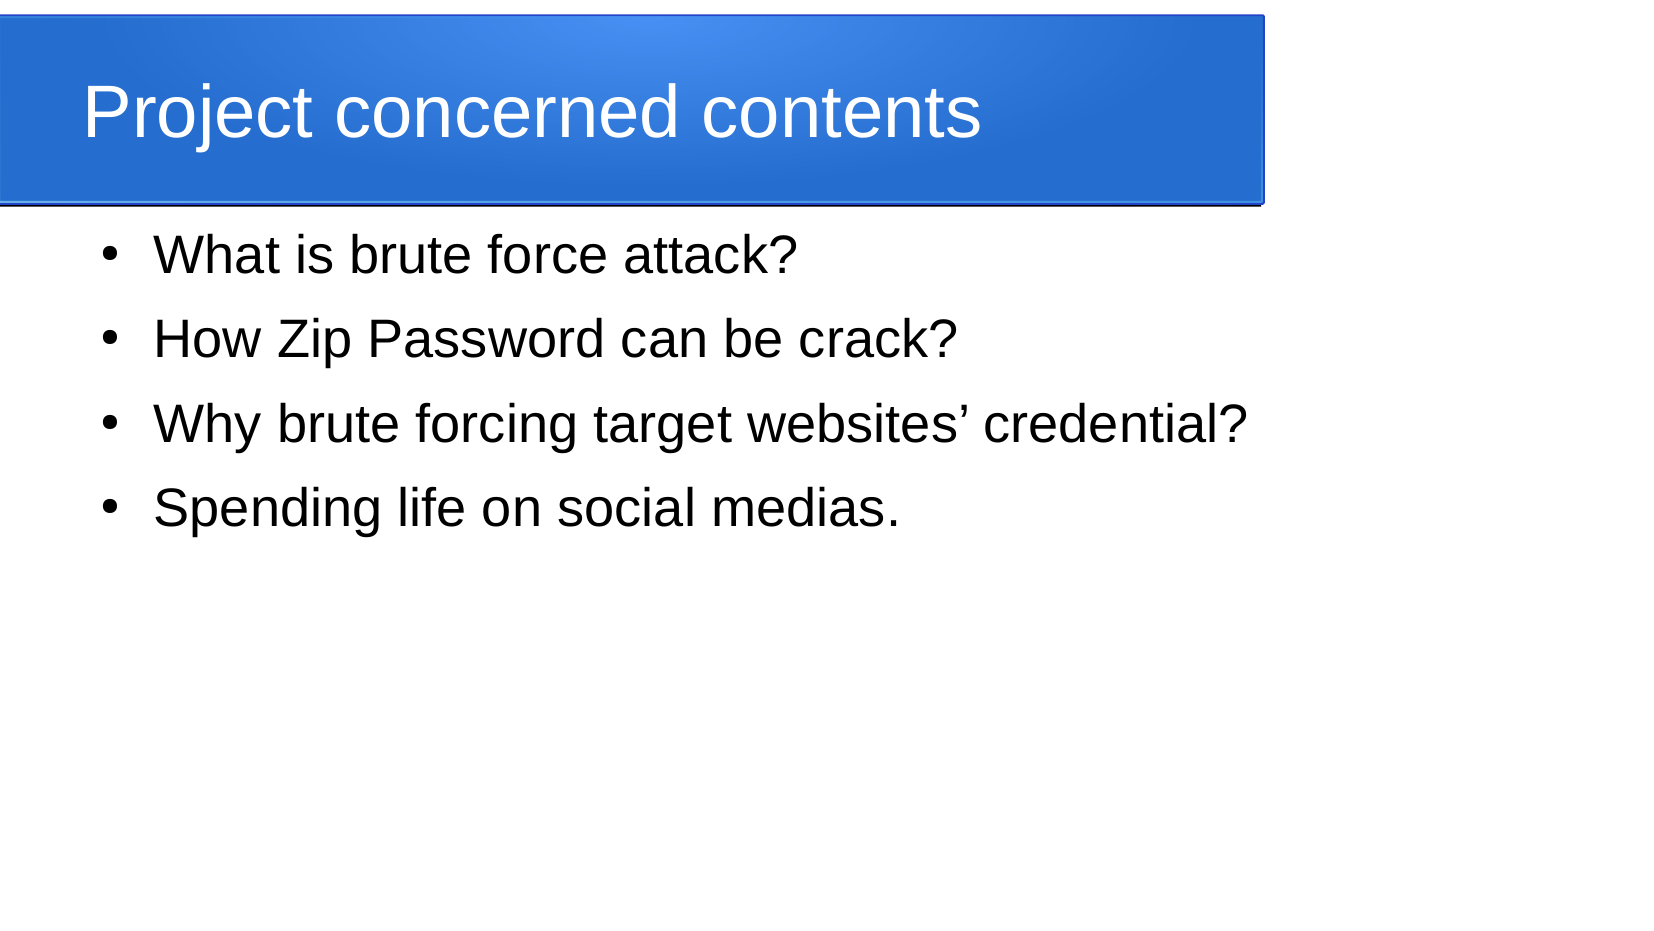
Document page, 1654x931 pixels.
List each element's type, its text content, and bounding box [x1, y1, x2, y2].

title Project concerned contents [82, 35, 1235, 189]
list What is brute force attack? How Zip Password can be crack? Why brute forcing target websites’ credential? Spending life on social medias. [82, 224, 1571, 764]
